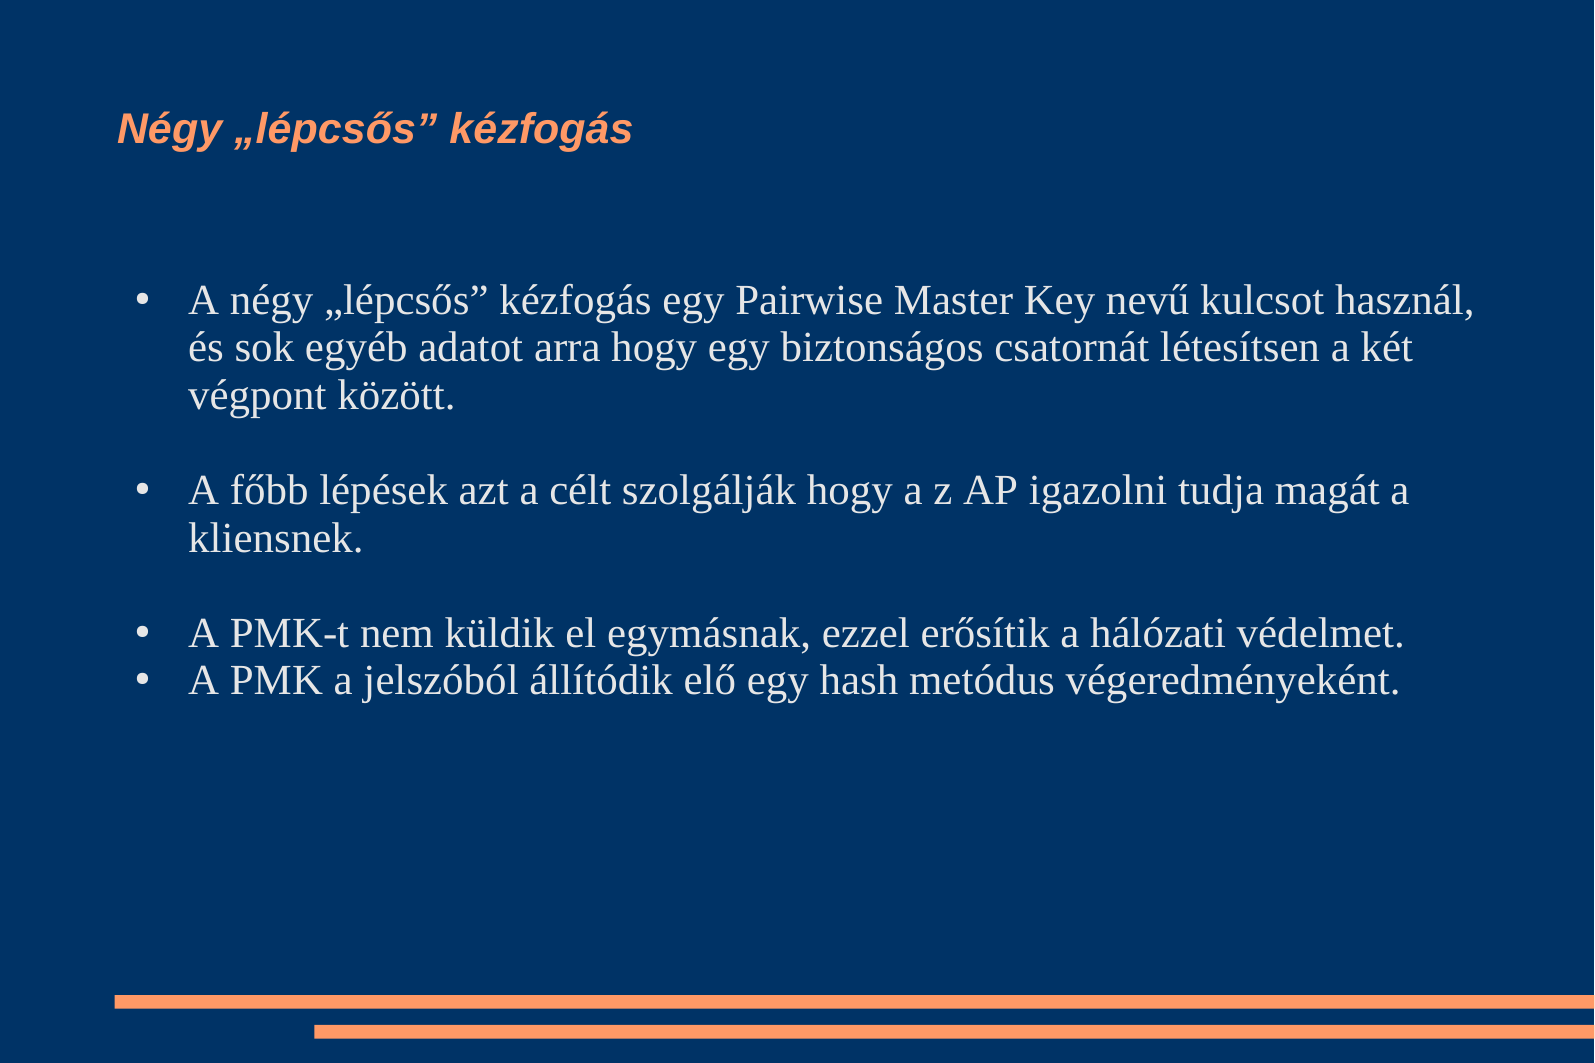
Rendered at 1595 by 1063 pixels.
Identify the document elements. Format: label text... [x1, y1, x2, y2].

list A négy „lépcsős” kézfogás egy Pairwise Master Key nevű kulcsot használ, és sok egyéb adatot arra hogy egy biztonságos csatornát létesítsen a két végpont között. A főbb lépések azt a célt szolgálják hogy a z AP igazolni tudja magát a kliensnek. A PMK-t nem küldik el egymásnak, ezzel erősítik a hálózati védelmet. A PMK a jelszóból állítódik elő egy hash metódus végeredményeként. [117, 276, 1505, 971]
title Négy „lépcsős” kézfogás [117, 39, 1479, 218]
